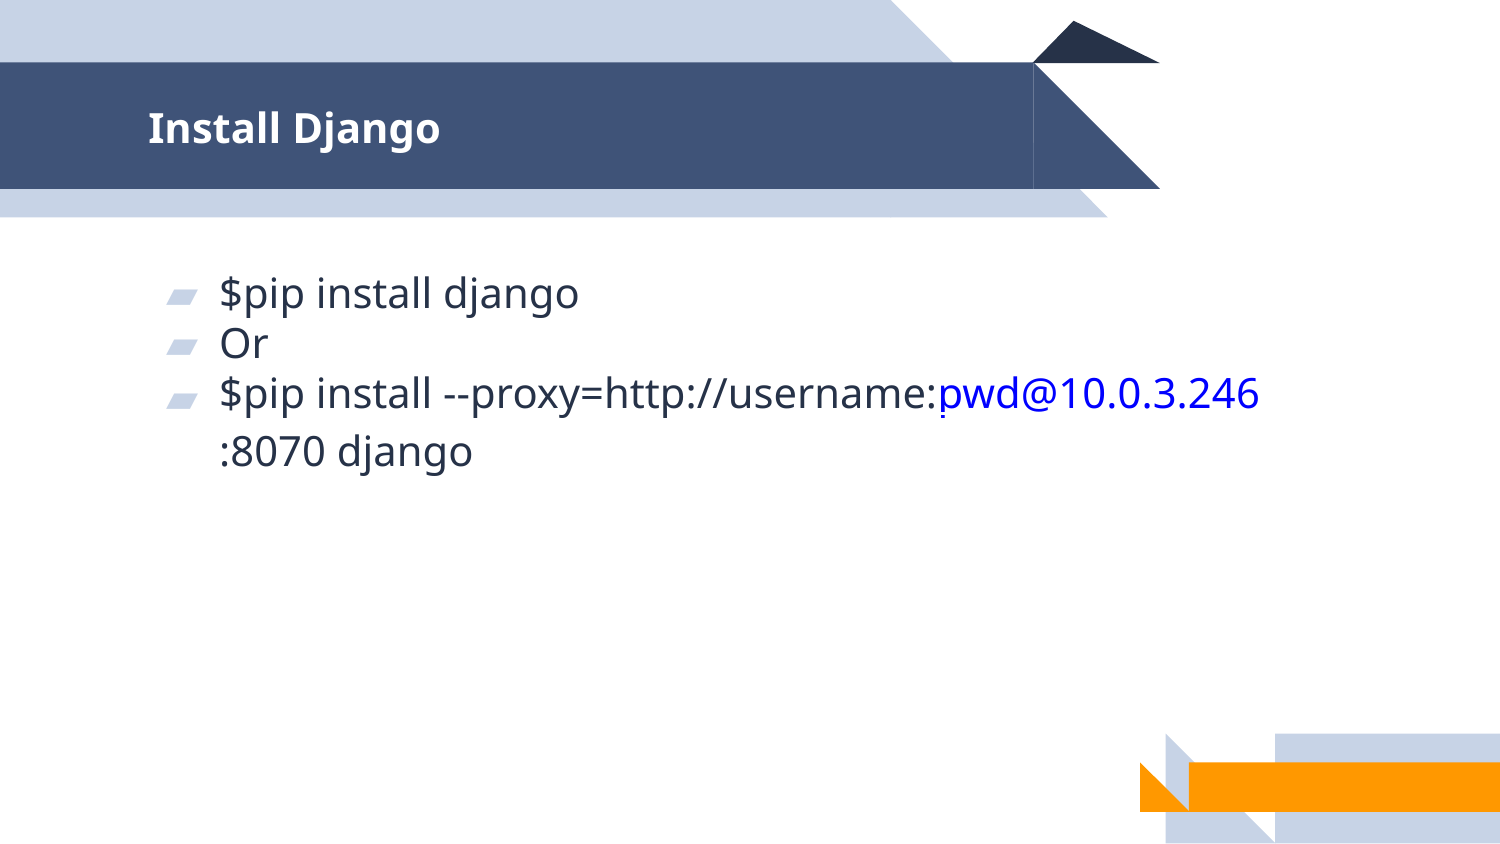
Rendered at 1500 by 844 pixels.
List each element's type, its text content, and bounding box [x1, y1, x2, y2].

text_box $pip install django Or $pip install --proxy=http://username:pwd@10.0.3.246:8070 django [133, 252, 1275, 699]
text_box Install Django [133, 64, 996, 190]
